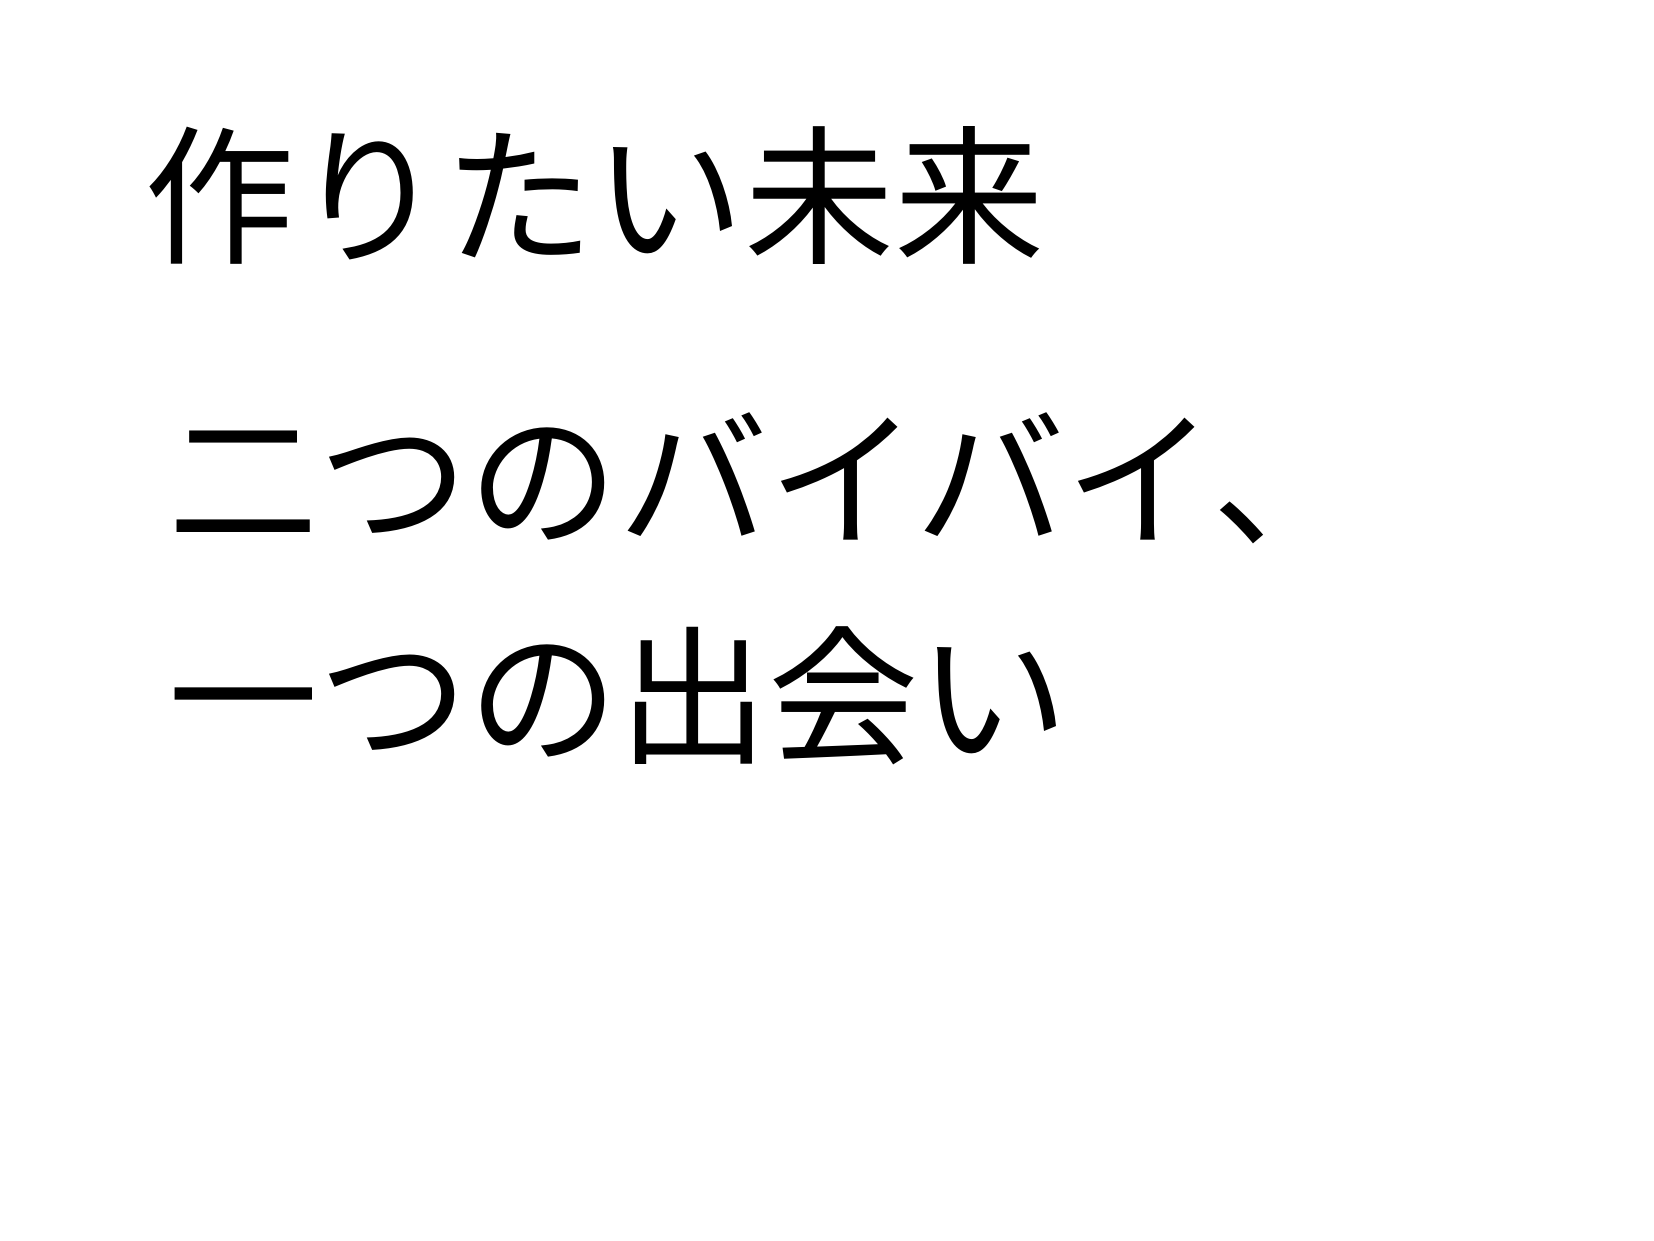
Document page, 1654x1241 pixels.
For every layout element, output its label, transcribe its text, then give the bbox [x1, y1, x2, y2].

text_box 作りたい未来 [129, 70, 1619, 236]
text_box 二つのバイバイ、 一つの出会い [153, 354, 1595, 670]
